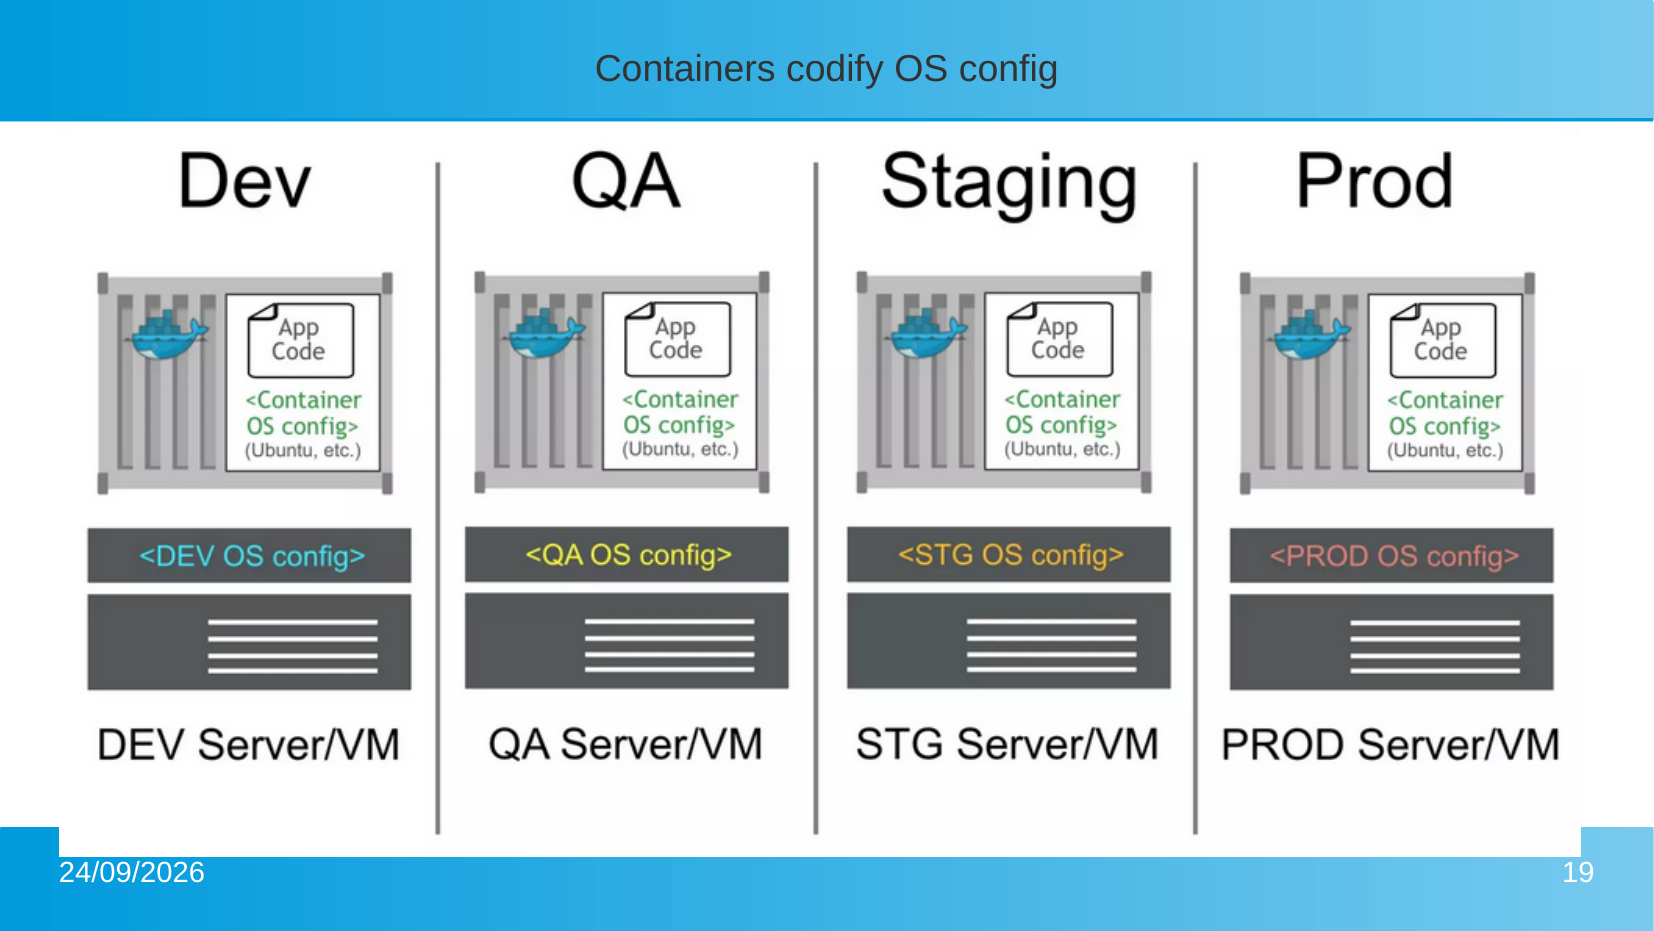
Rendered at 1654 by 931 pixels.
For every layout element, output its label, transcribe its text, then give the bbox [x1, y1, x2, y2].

title Containers codify OS config [59, 29, 1595, 108]
picture [59, 125, 1581, 857]
